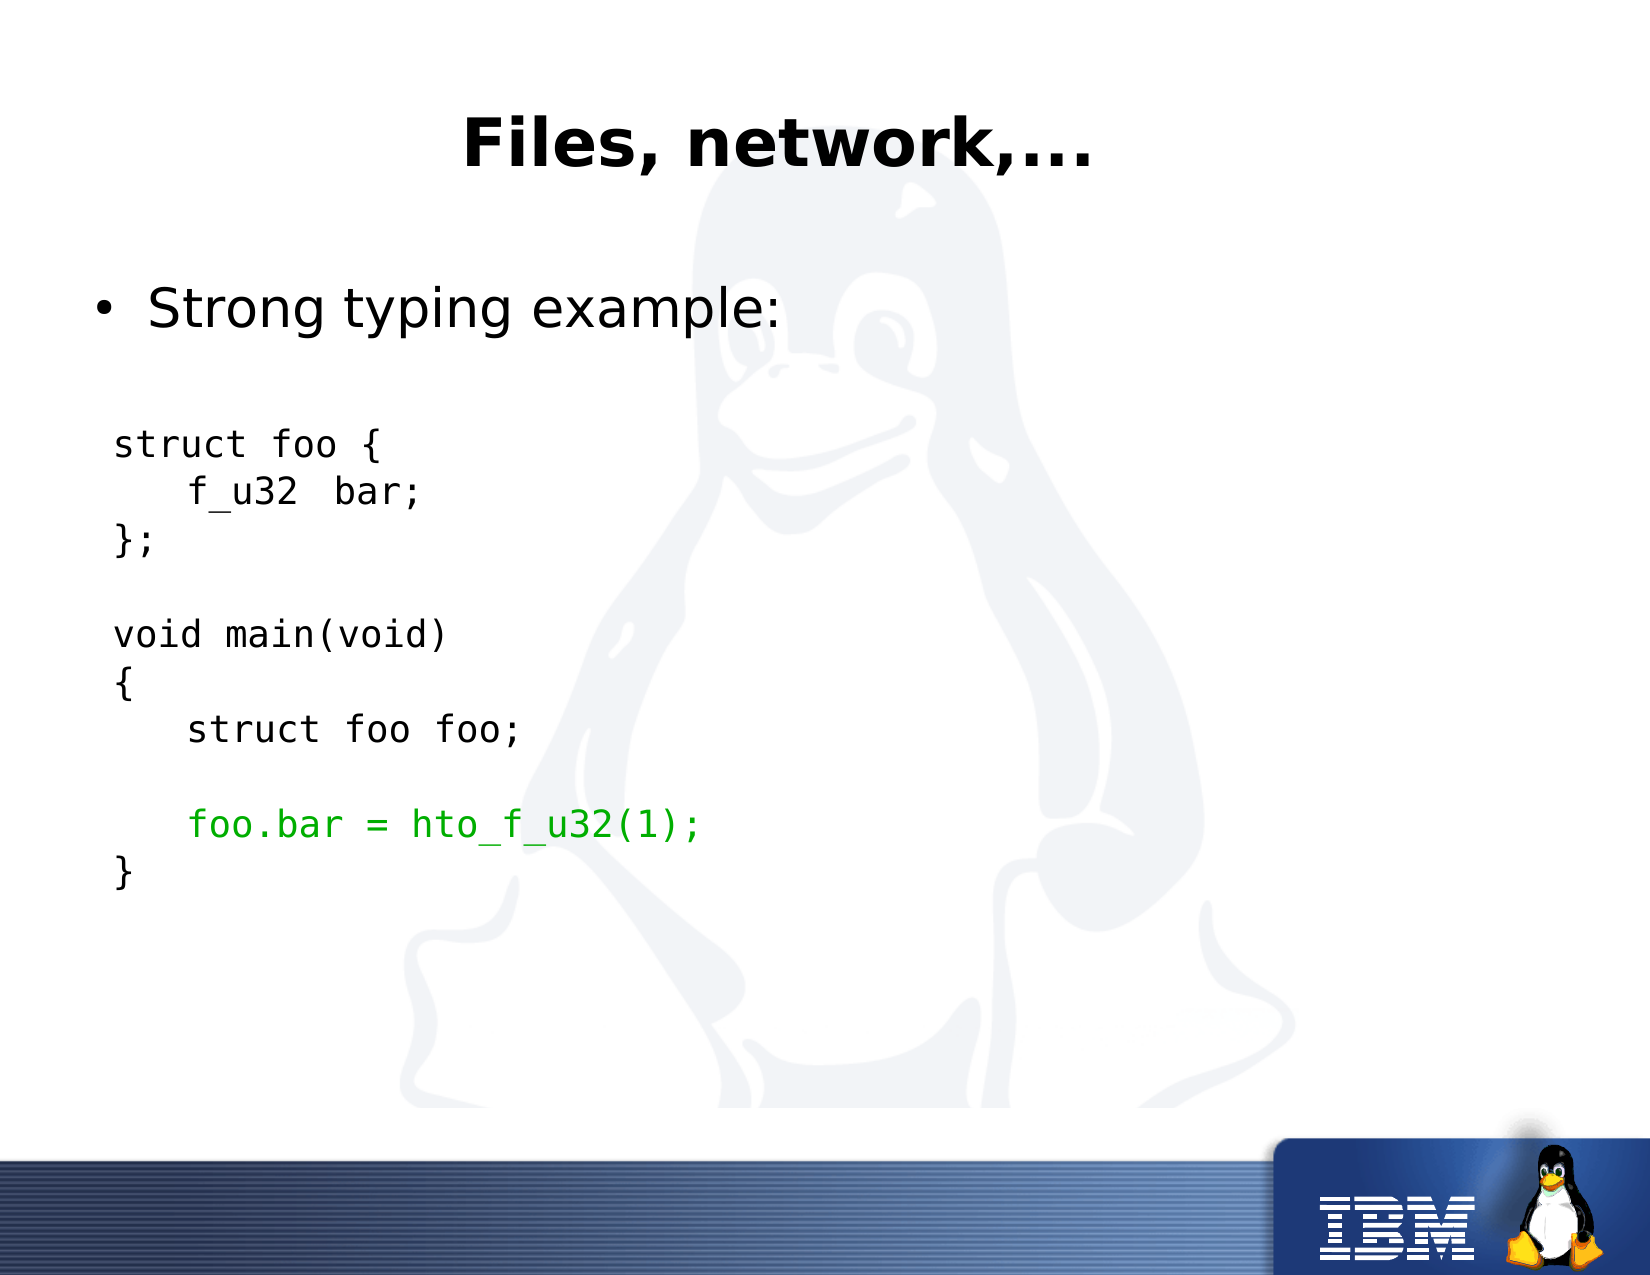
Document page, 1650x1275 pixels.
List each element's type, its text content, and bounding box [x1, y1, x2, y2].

text_box struct foo { f_u32 bar; }; void main(void) { struct foo foo; foo.bar = hto_f_u32(1); } [112, 374, 1576, 1126]
list Strong typing example: [76, 277, 1457, 1171]
title Files, network,... [76, 76, 1457, 211]
